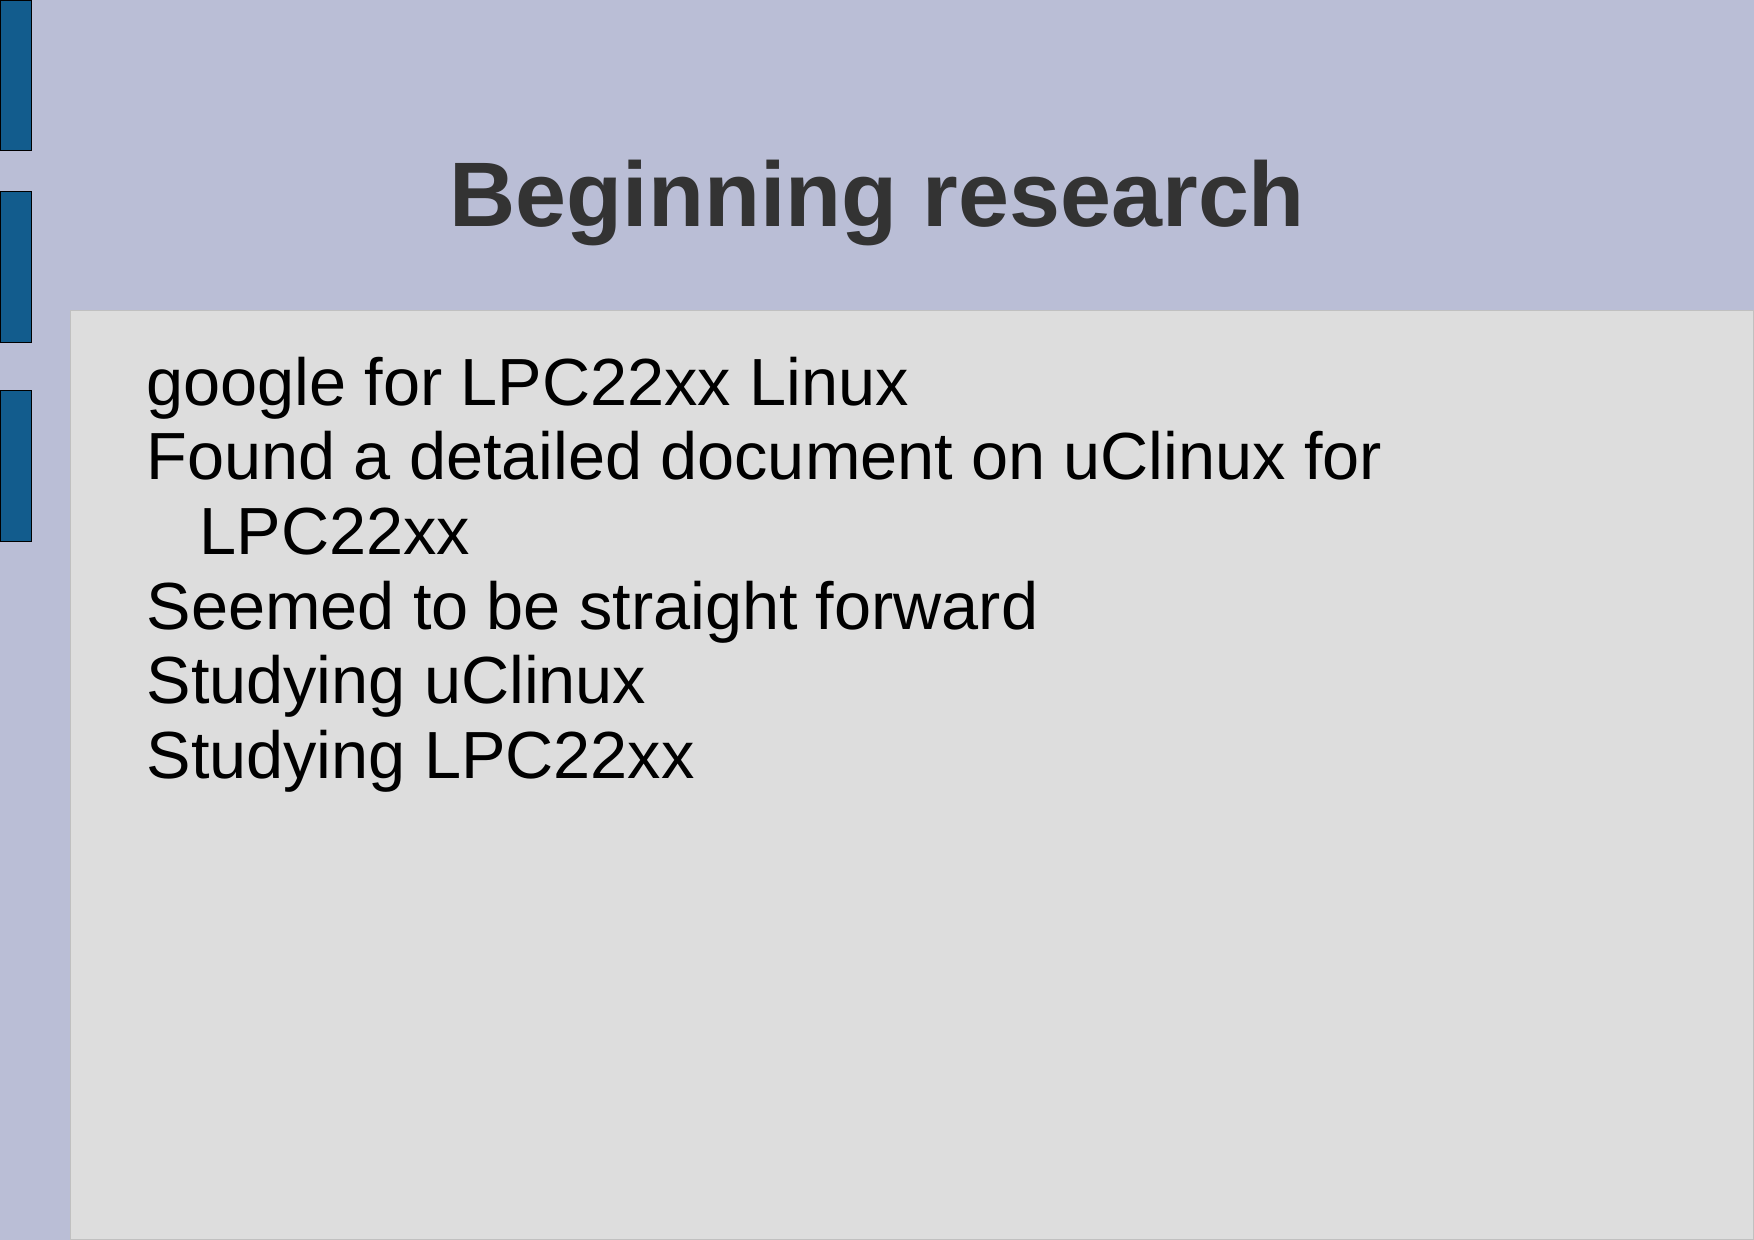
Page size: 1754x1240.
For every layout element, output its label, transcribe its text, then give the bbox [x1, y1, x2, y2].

title Beginning research [128, 91, 1627, 299]
list google for LPC22xx Linux Found a detailed document on uClinux for LPC22xx Seemed to be straight forward Studying uClinux Studying LPC22xx [128, 344, 1627, 1126]
